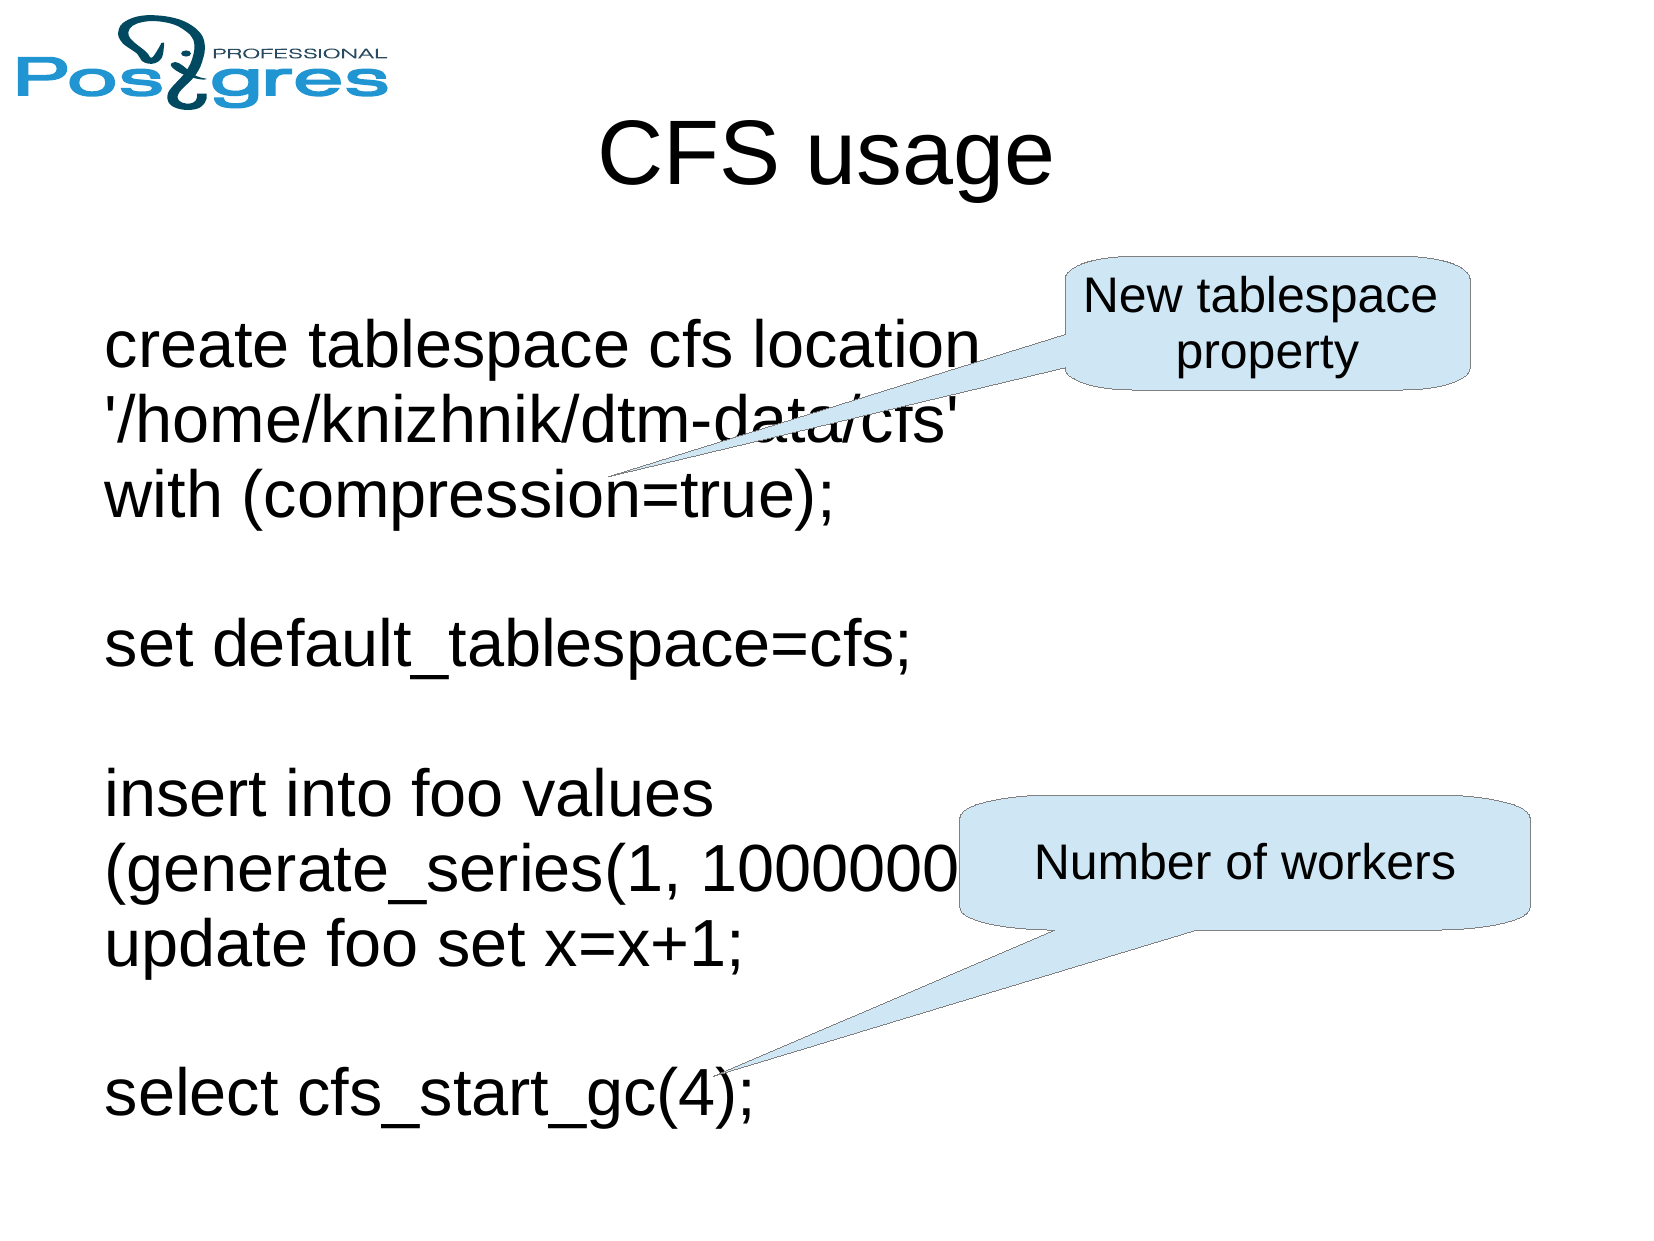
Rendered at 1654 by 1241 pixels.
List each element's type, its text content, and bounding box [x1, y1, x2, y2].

text_box create tablespace cfs location '/home/knizhnik/dtm-data/cfs' with (compression=true); set default_tablespace=cfs; insert into foo values (generate_series(1, 1000000)); update foo set x=x+1; select cfs_start_gc(4); [90, 300, 1576, 1210]
text_box Number of workers [713, 795, 1531, 1077]
title CFS usage [82, 49, 1571, 257]
text_box New tablespace property [608, 256, 1471, 477]
